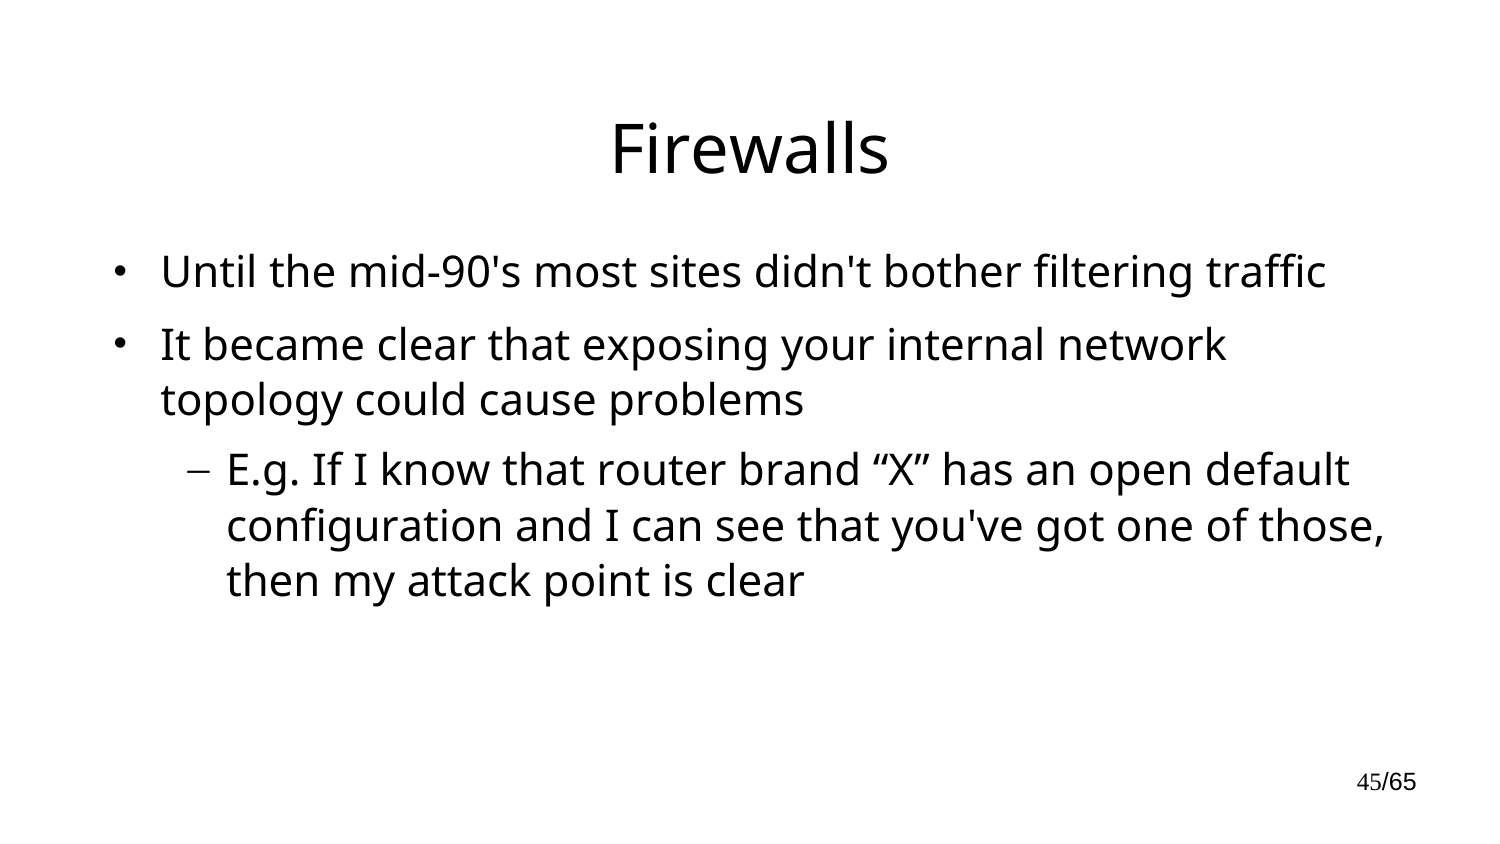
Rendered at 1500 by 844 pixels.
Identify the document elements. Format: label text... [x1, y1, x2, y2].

list Until the mid-90's most sites didn't bother filtering traffic It became clear that exposing your internal network topology could cause problems E.g. If I know that router brand “X” has an open default configuration and I can see that you've got one of those, then my attack point is clear [112, 243, 1388, 803]
title Firewalls [112, 74, 1388, 216]
